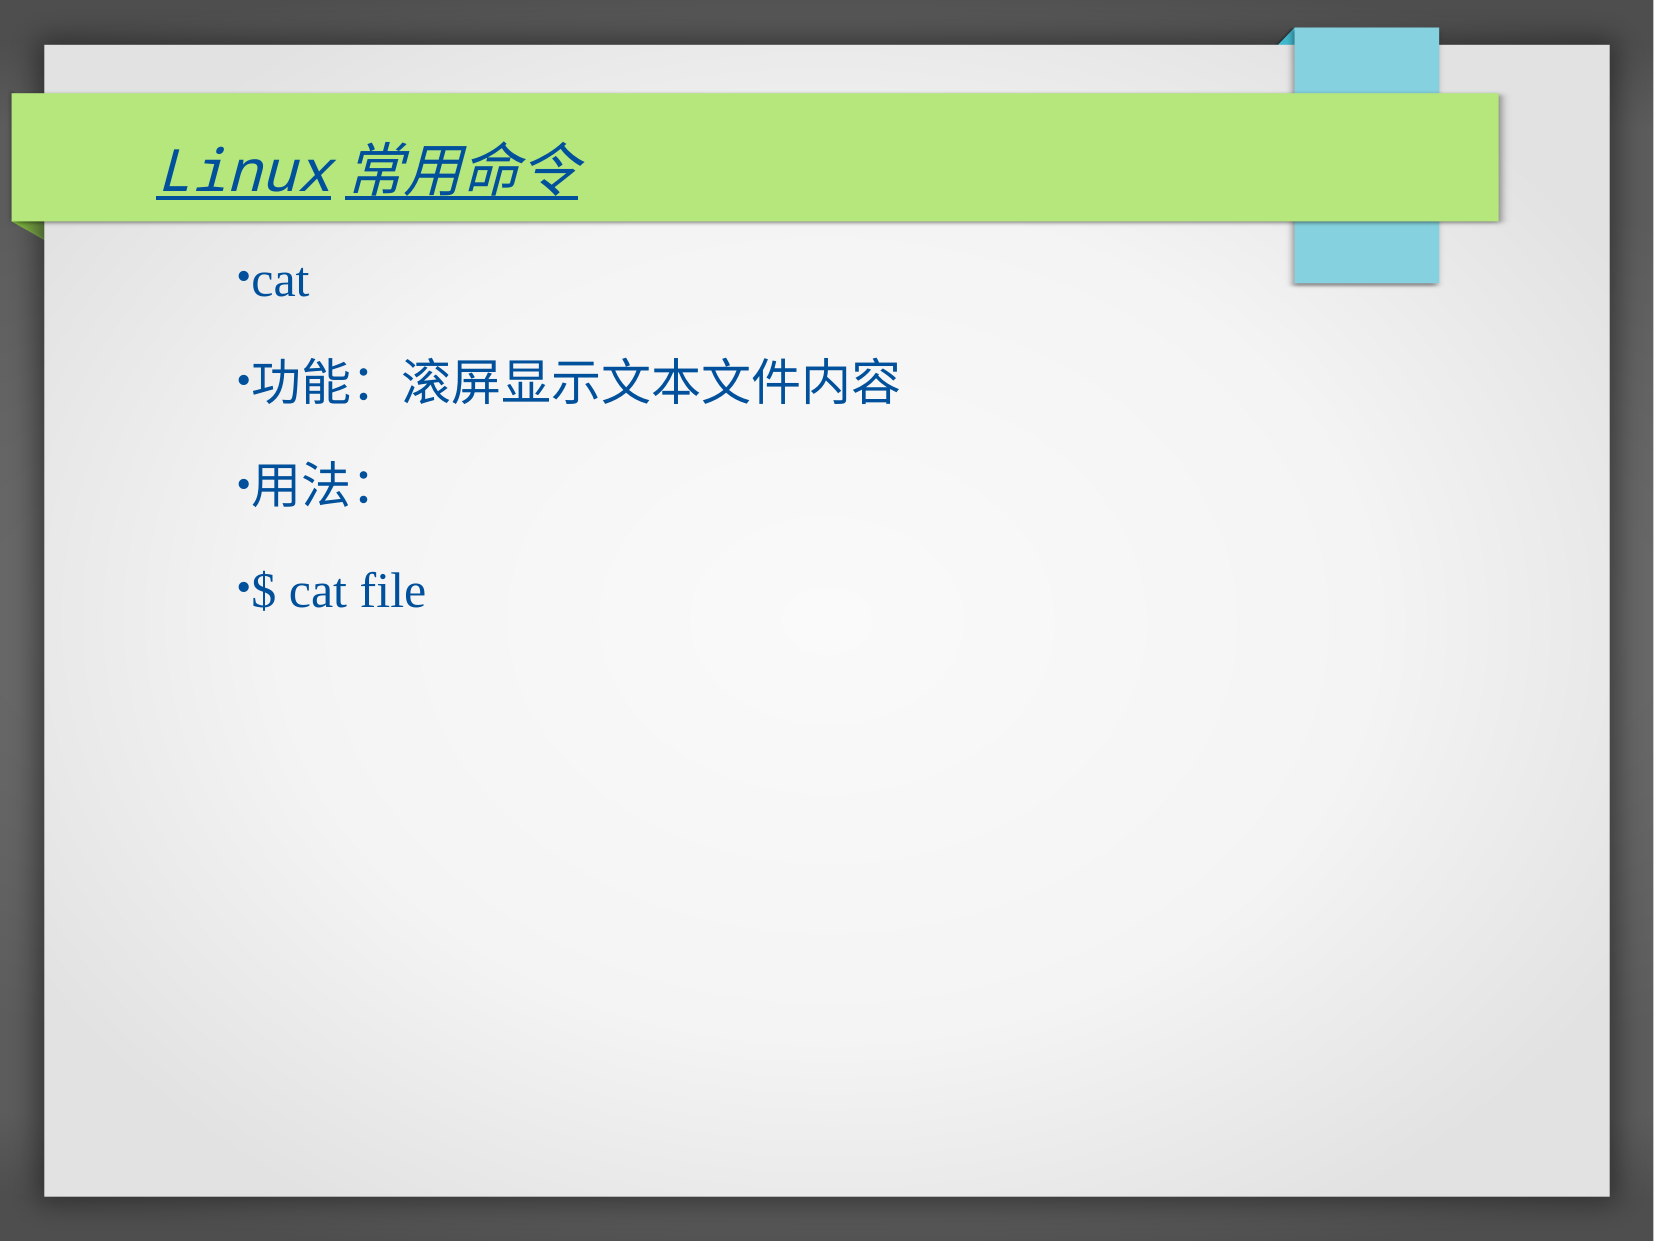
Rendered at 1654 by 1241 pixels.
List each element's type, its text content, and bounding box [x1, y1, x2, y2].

picture [0, 0, 1654, 1241]
text_box Linux常用命令 cat 功能：滚屏显示文本文件内容 用法： $ cat file [71, 125, 1595, 626]
